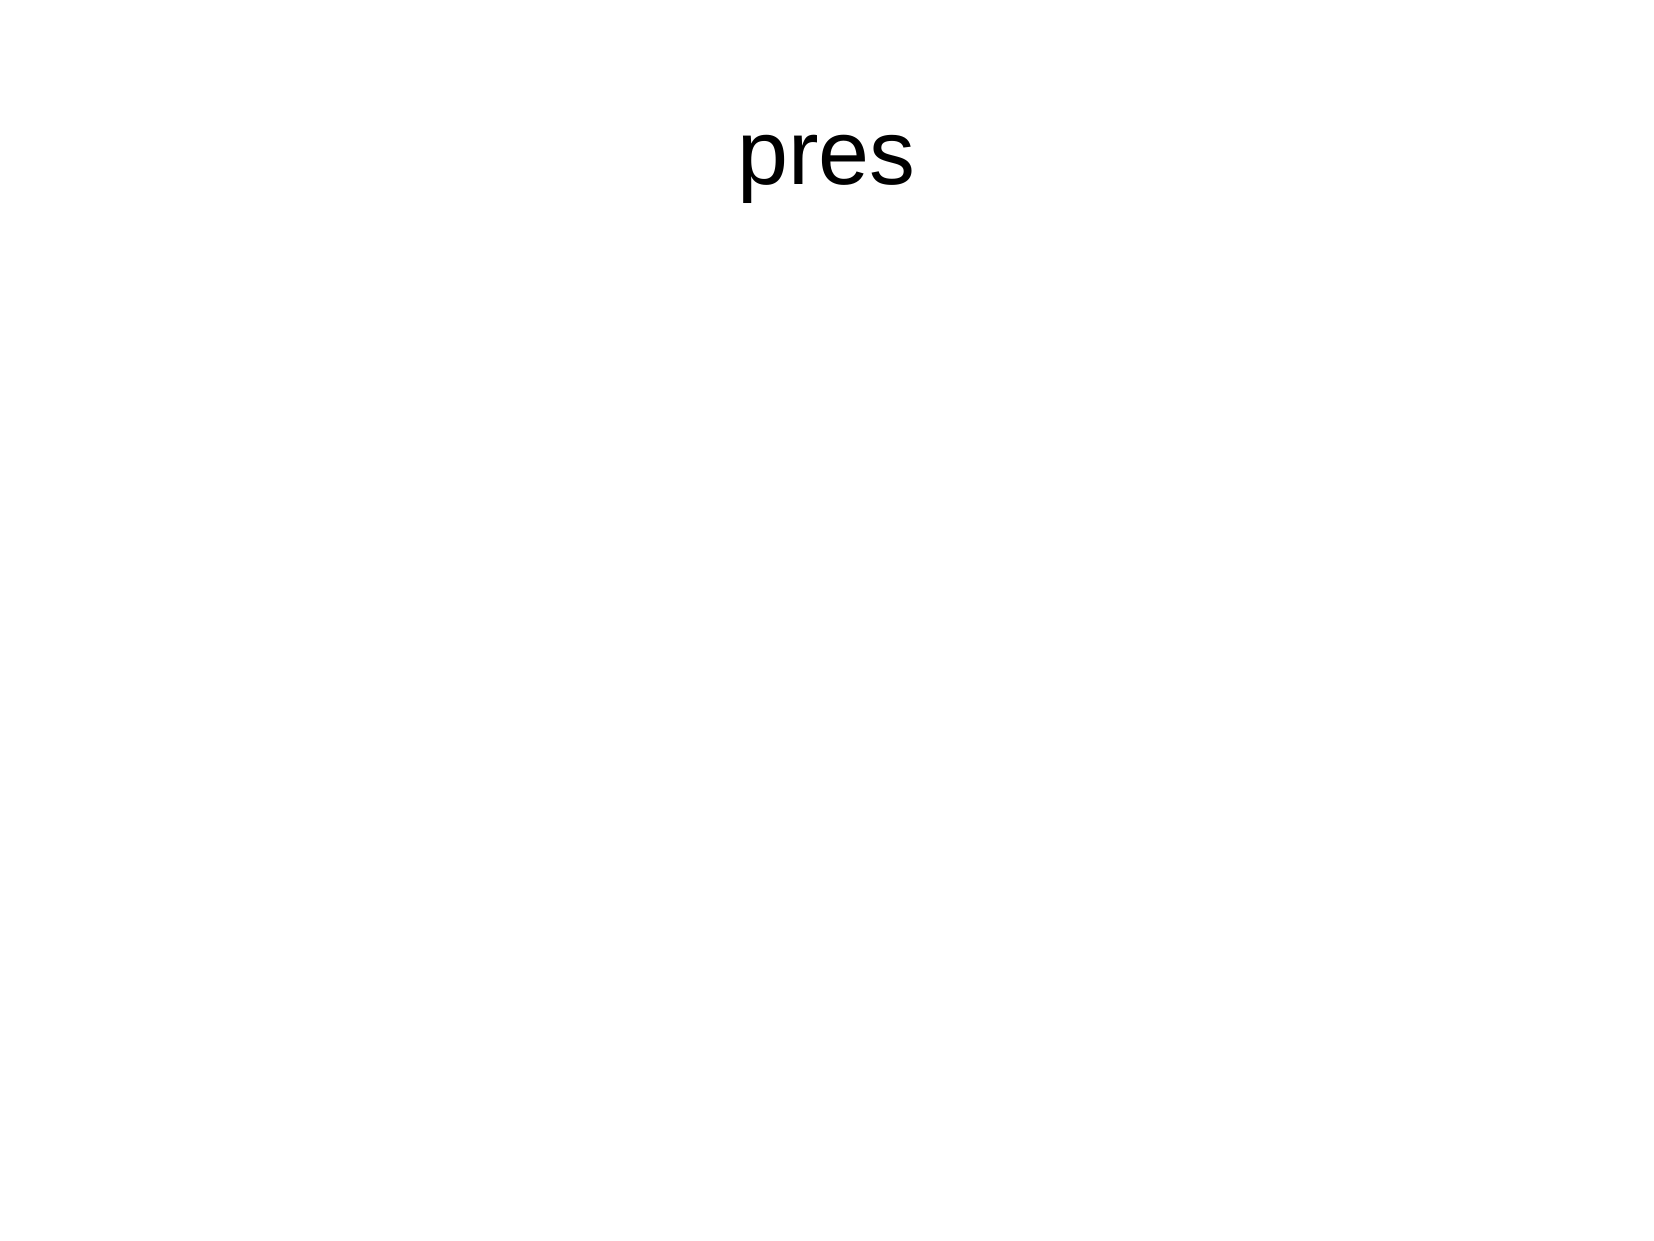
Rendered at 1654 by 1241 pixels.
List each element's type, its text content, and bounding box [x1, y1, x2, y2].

title pres [82, 49, 1571, 257]
